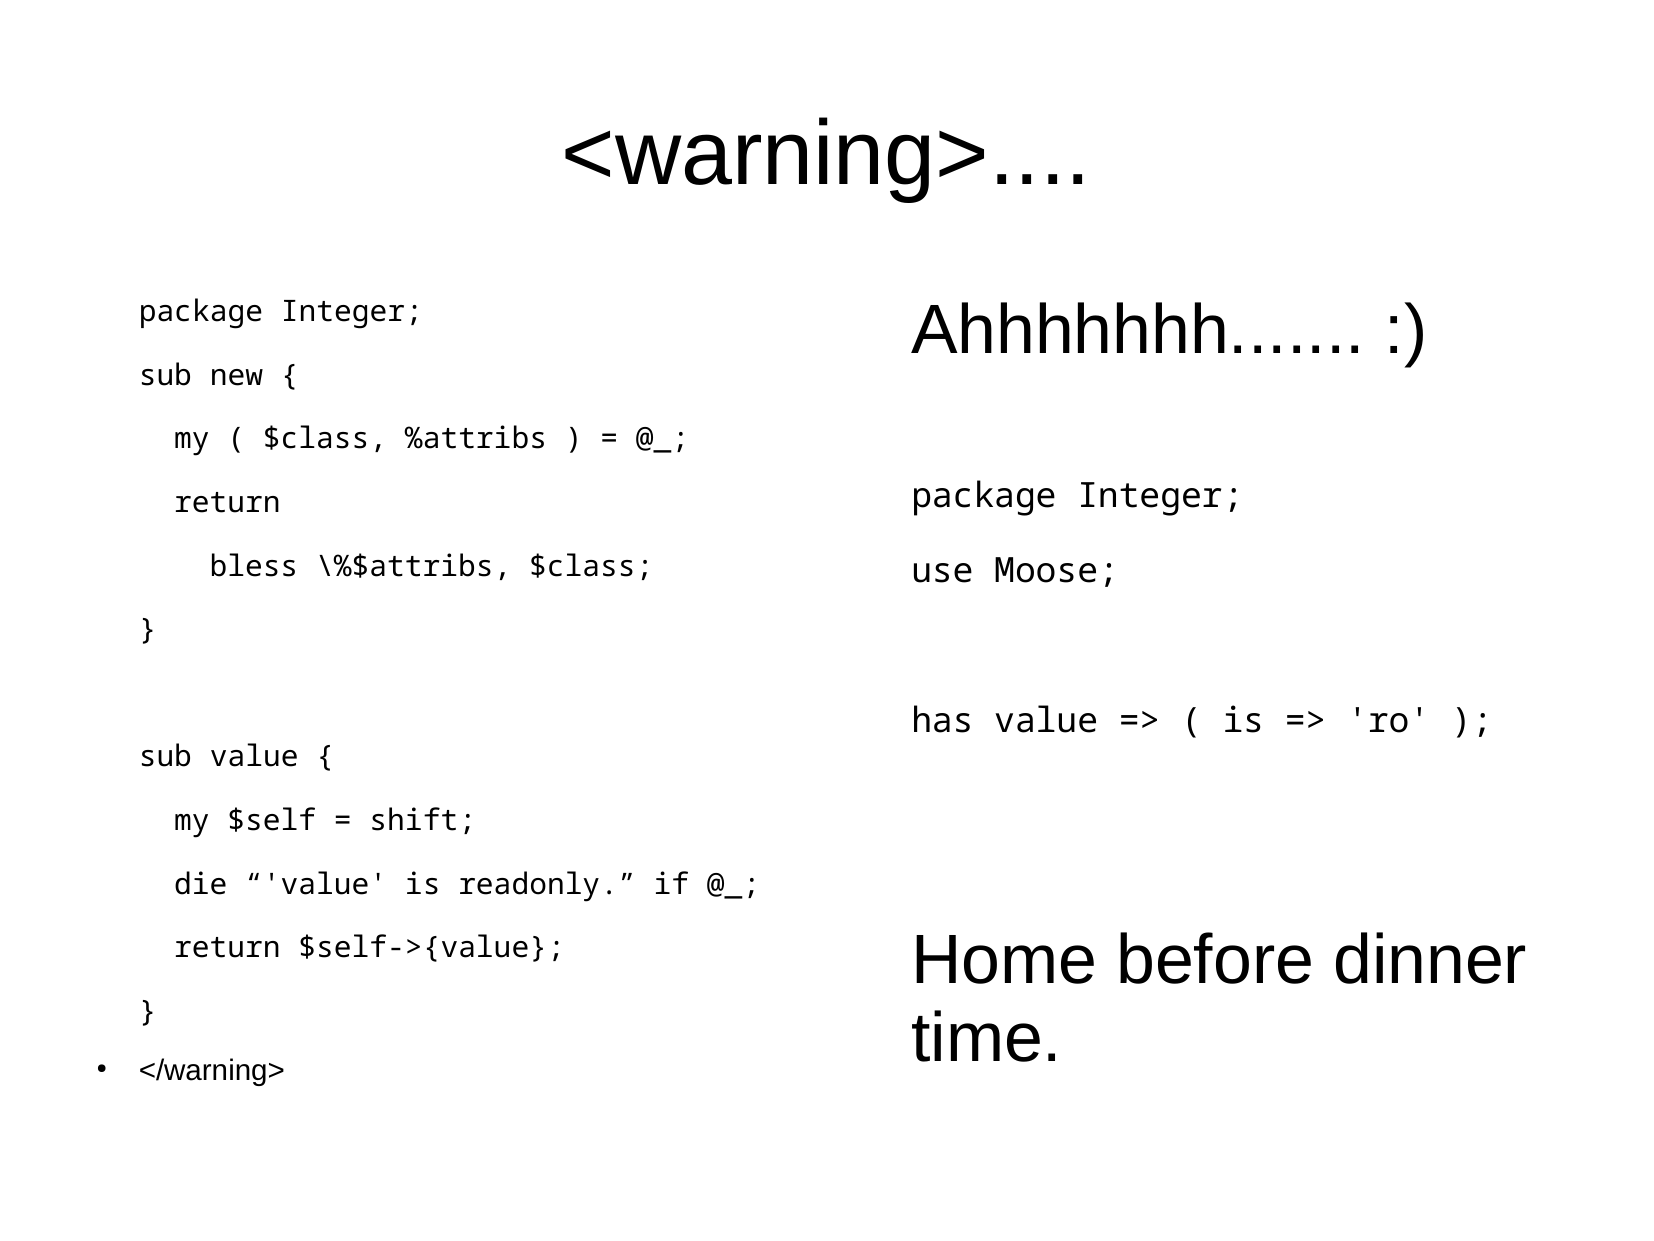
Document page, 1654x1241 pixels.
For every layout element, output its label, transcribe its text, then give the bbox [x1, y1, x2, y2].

title <warning>.... [82, 49, 1571, 257]
list package Integer; sub new { my ( $class, %attribs ) = @_; return bless \%$attribs, $class; } sub value { my $self = shift; die “'value' is readonly.” if @_; return $self->{value}; } </warning> [82, 290, 809, 1096]
list Ahhhhhhh....... :) package Integer; use Moose; has value => ( is => 'ro' ); Home before dinner time. [845, 290, 1572, 1081]
